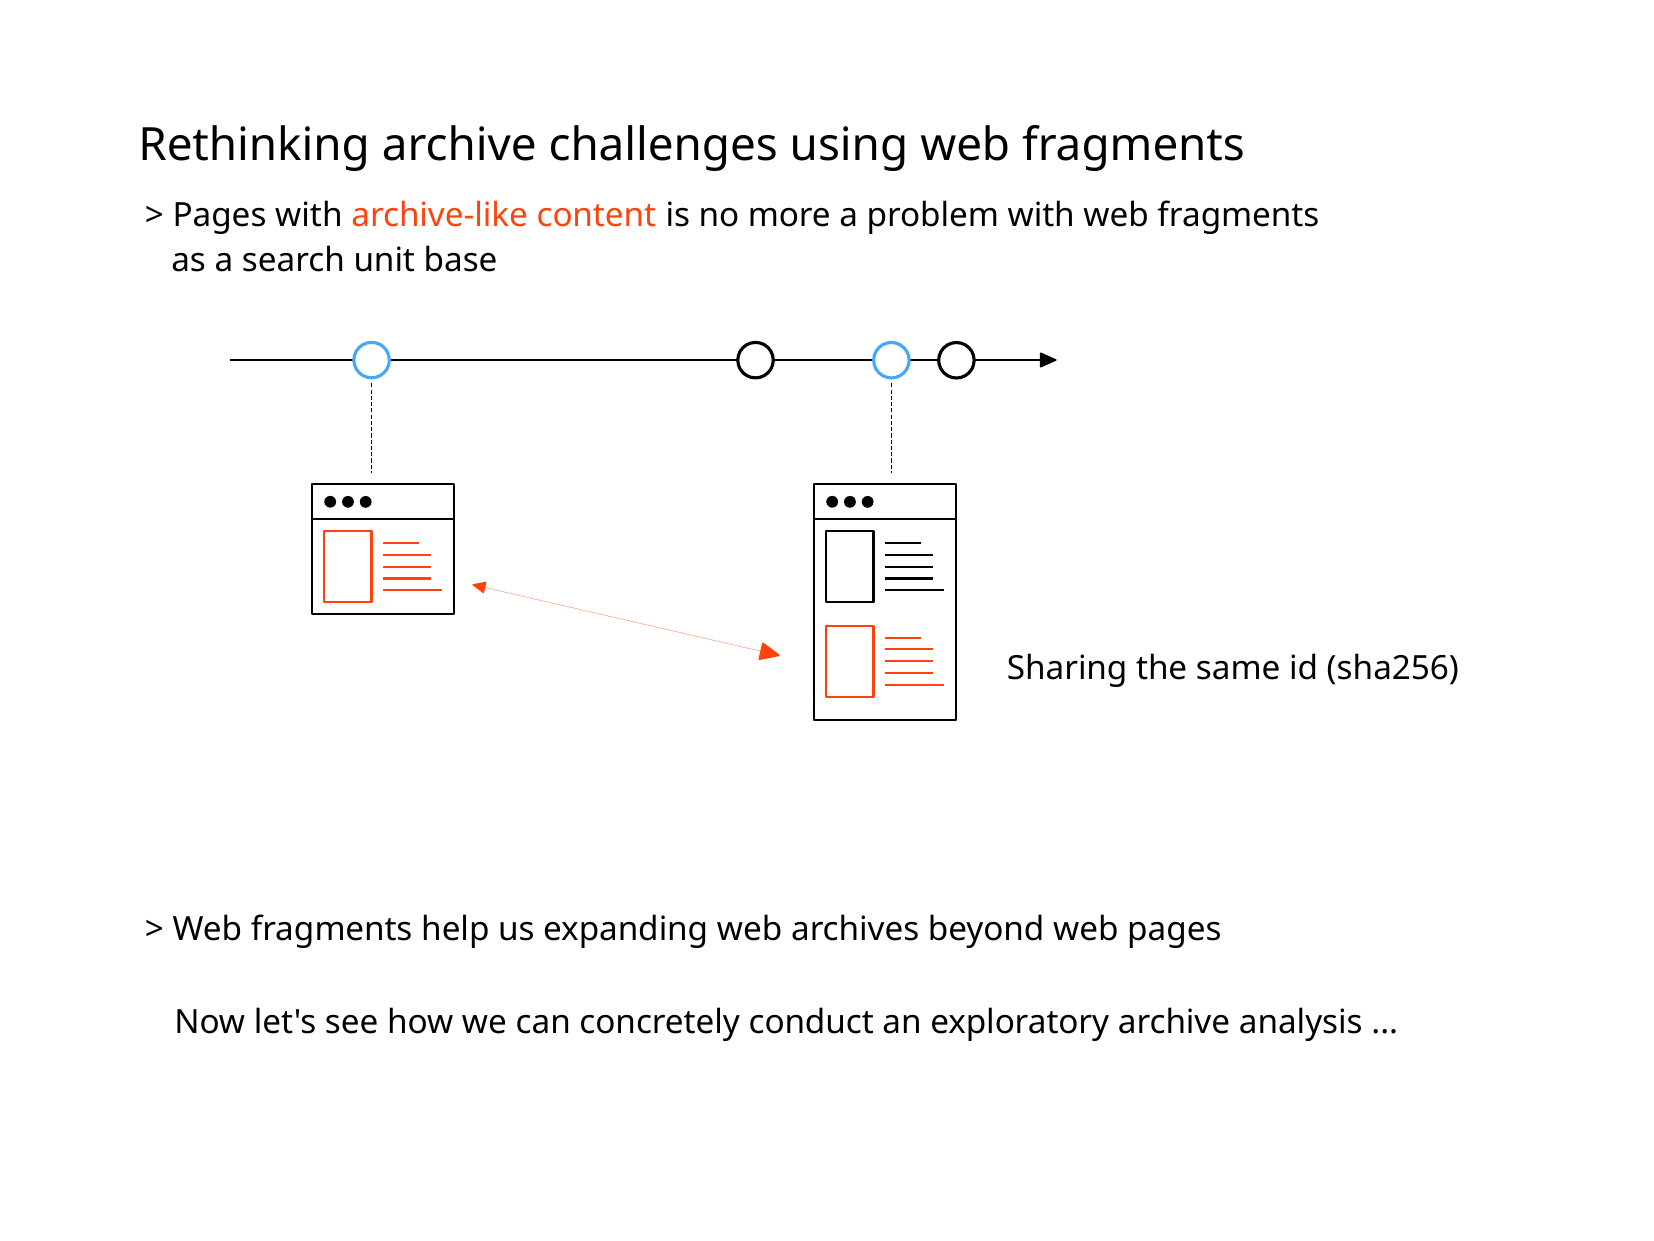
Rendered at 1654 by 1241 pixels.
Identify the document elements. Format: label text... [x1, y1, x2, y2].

text_box [737, 342, 774, 378]
text_box [938, 342, 975, 379]
text_box [312, 484, 455, 614]
text_box Now let's see how we can concretely conduct an exploratory archive analysis ... [159, 996, 1478, 1052]
text_box [873, 342, 910, 378]
text_box [814, 484, 957, 721]
text_box > Web fragments help us expanding web archives beyond web pages [130, 897, 1226, 953]
text_box Rethinking archive challenges using web fragments [123, 118, 1321, 233]
text_box Sharing the same id (sha256) [992, 636, 1463, 691]
text_box [353, 342, 390, 378]
text_box > Pages with archive-like content is no more a problem with web fragments as a search unit base [130, 183, 1320, 277]
